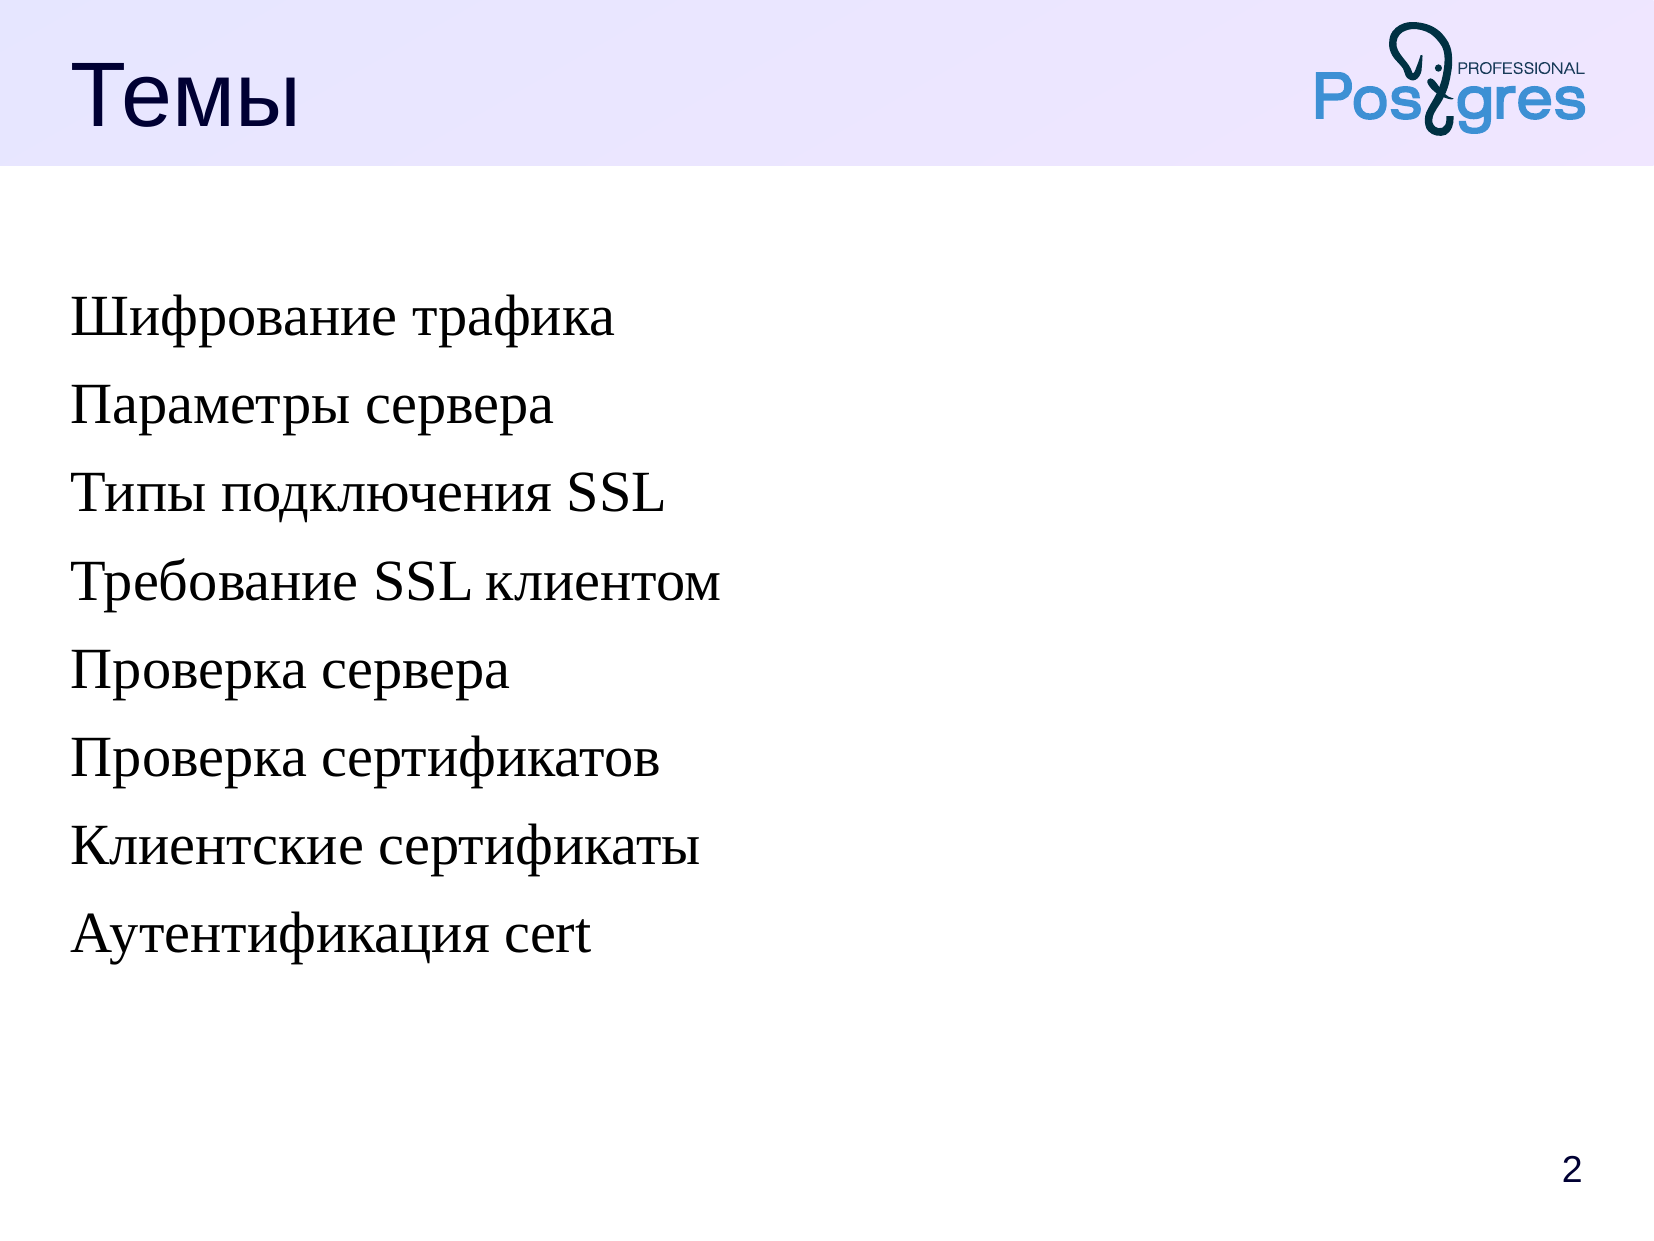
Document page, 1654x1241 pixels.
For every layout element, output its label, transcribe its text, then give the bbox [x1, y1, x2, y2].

list Шифрование трафика Параметры сервера Типы подключения SSL Требование SSL клиентом Проверка сервера Проверка сертификатов Клиентские сертификаты Аутентификация cert [70, 283, 1583, 1141]
title Темы [70, 43, 1241, 147]
